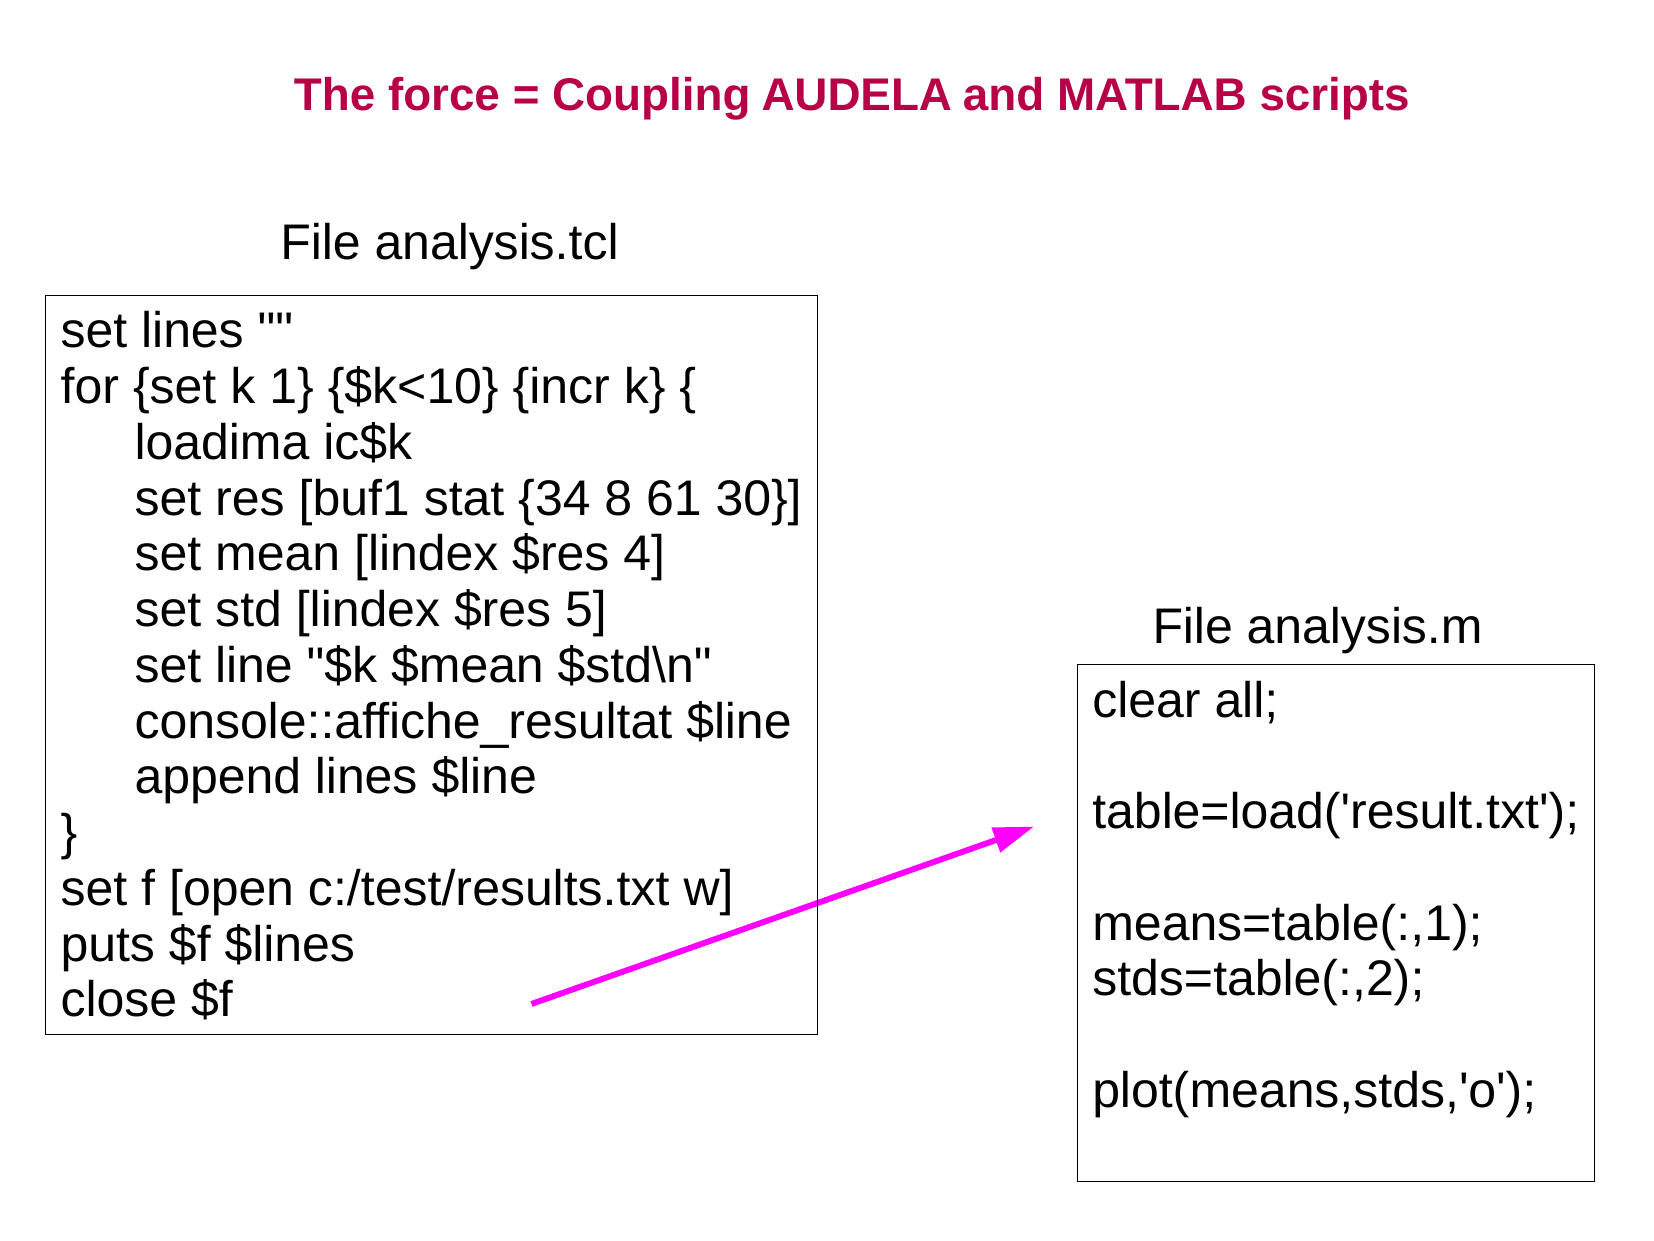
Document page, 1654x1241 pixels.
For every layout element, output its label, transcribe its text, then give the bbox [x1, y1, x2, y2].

text_box The force = Coupling AUDELA and MATLAB scripts [279, 61, 1438, 129]
text_box File analysis.m [1137, 590, 1498, 662]
text_box File analysis.tcl [265, 206, 634, 278]
text_box set lines "" for {set k 1} {$k<10} {incr k} { loadima ic$k set res [buf1 stat {34 8 61 30}] set mean [lindex $res 4] set std [lindex $res 5] set line "$k $mean $std\n" console::affiche_resultat $line append lines $line } set f [open c:/test/results.txt w] puts $f $lines close $f [45, 295, 818, 1035]
text_box clear all; table=load('result.txt'); means=table(:,1); stds=table(:,2); plot(means,stds,'o'); [1077, 664, 1595, 1182]
